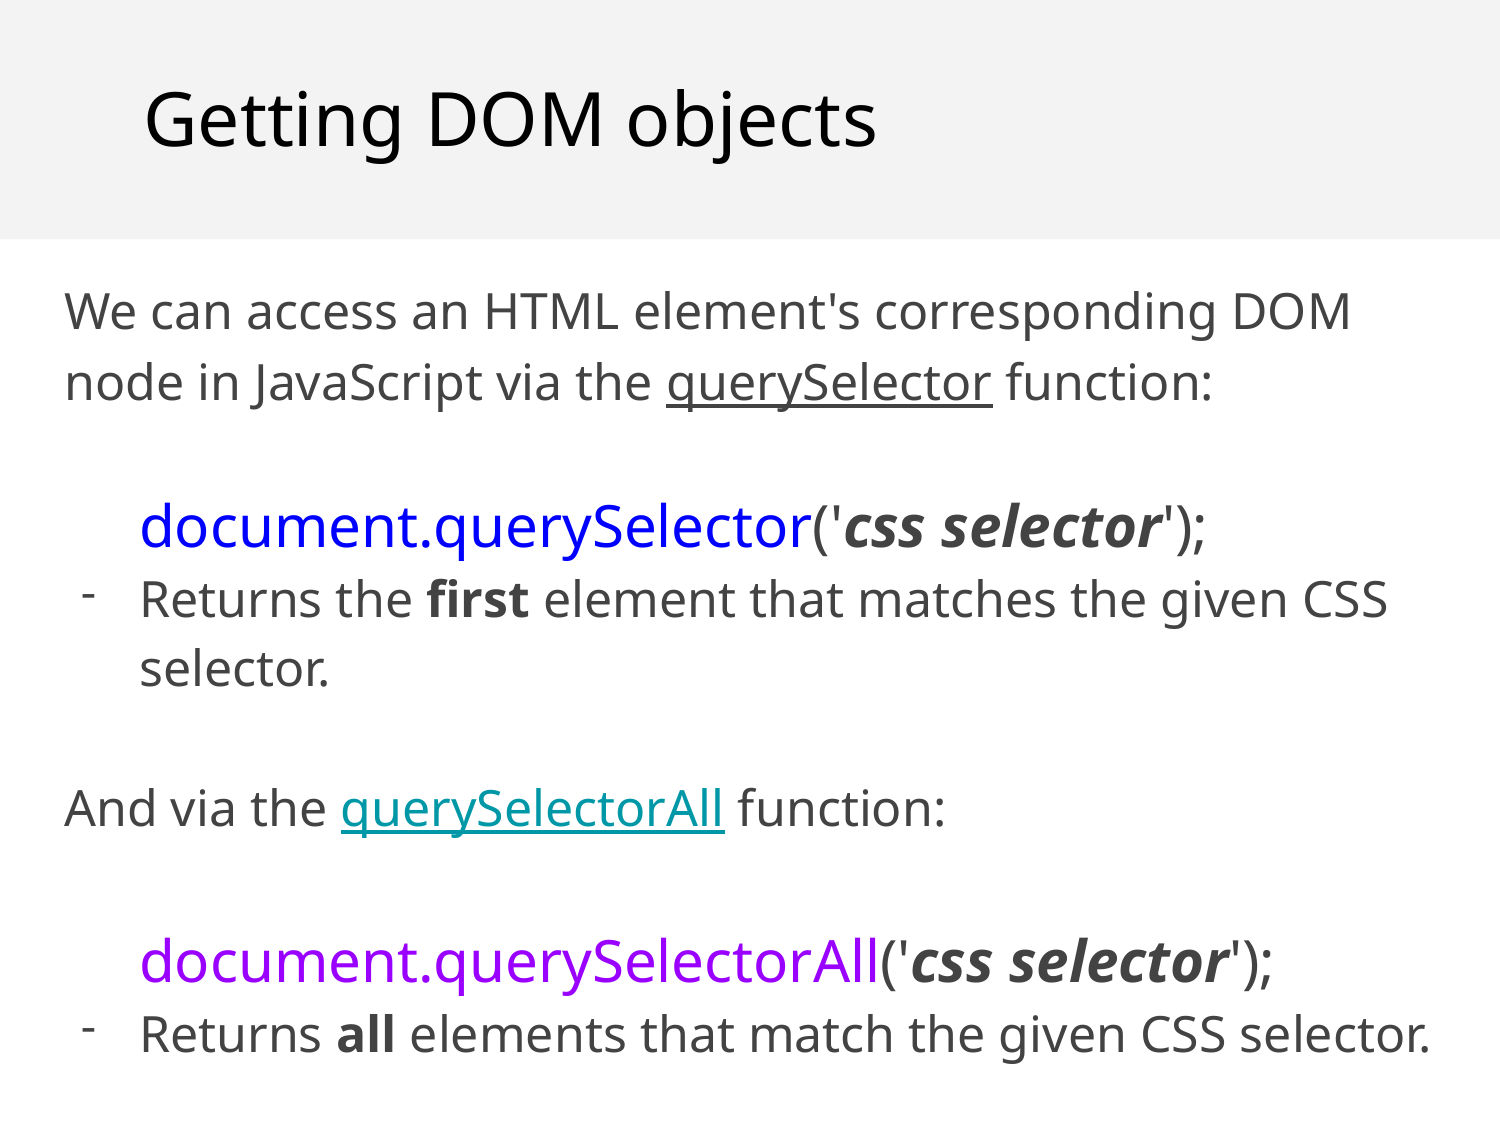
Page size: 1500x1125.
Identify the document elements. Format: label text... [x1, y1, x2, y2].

title Getting DOM objects [128, 56, 1372, 183]
list We can access an HTML element's corresponding DOM node in JavaScript via the querySelector function: document.querySelector('css selector'); Returns the first element that matches the given CSS selector. And via the querySelectorAll function: document.querySelectorAll('css selector'); Returns all elements that match the given CSS selector. [49, 255, 1459, 1017]
